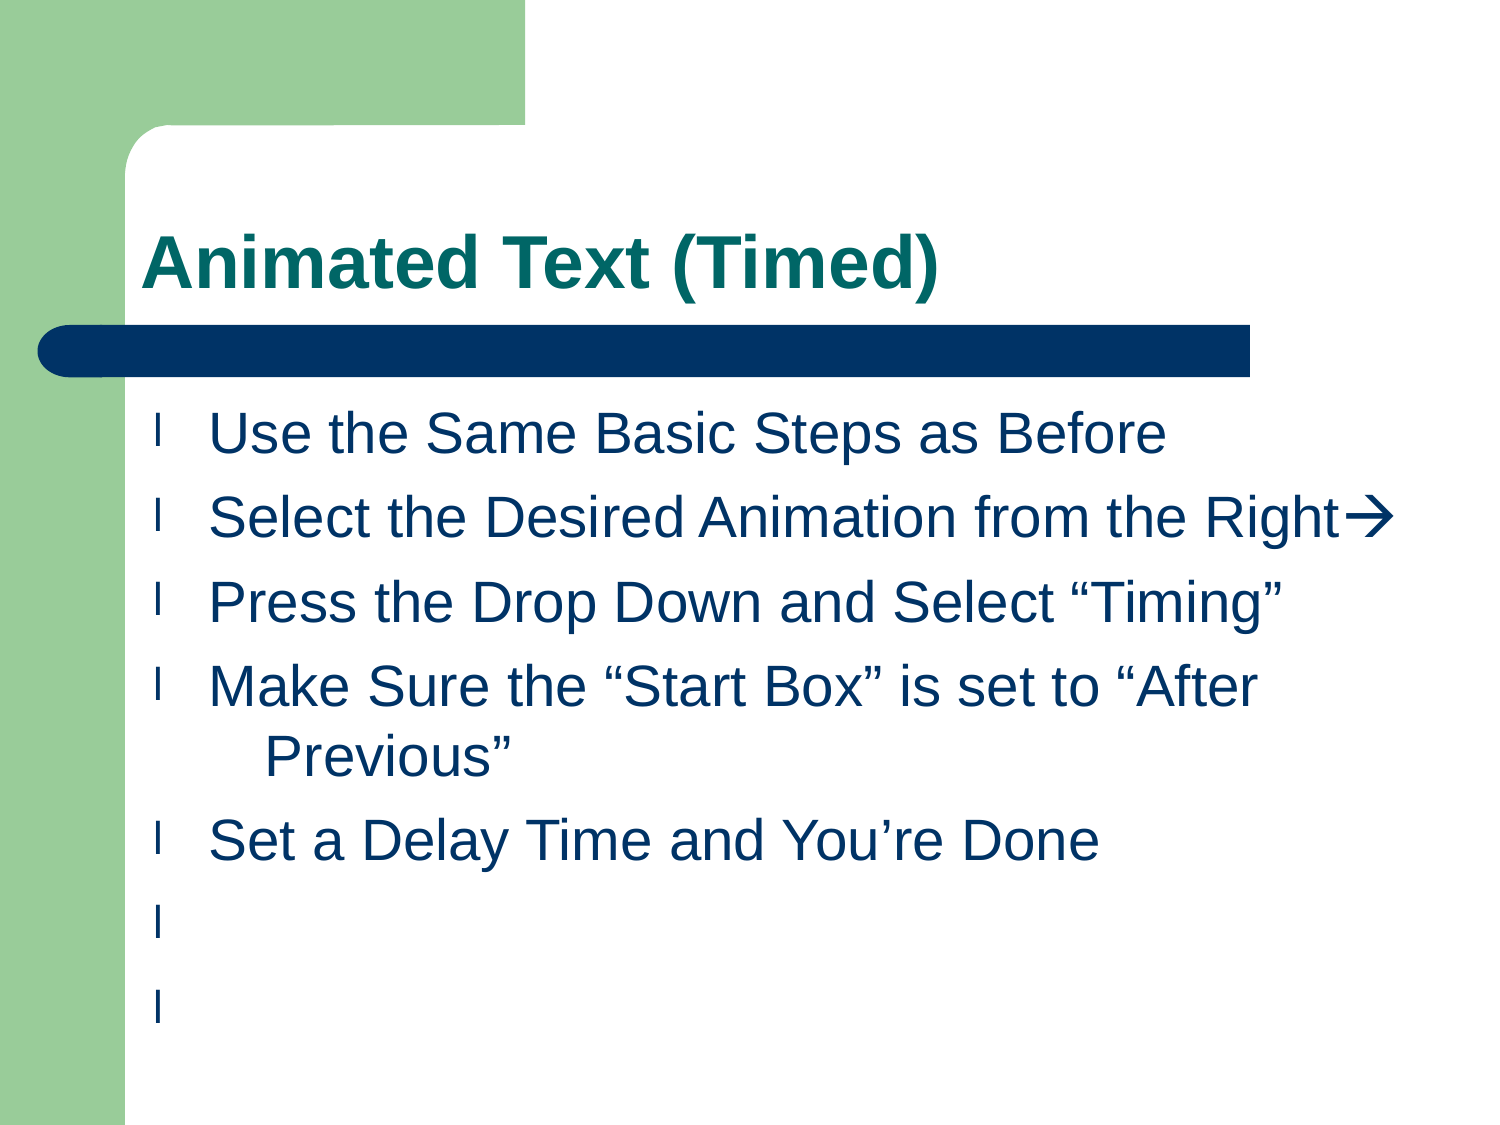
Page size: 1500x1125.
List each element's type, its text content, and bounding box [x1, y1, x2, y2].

title Animated Text (Timed) [125, 125, 1426, 313]
list Use the Same Basic Steps as Before Select the Desired Animation from the Right Press the Drop Down and Select “Timing” Make Sure the “Start Box” is set to “After Previous” Set a Delay Time and You’re Done [137, 387, 1450, 999]
